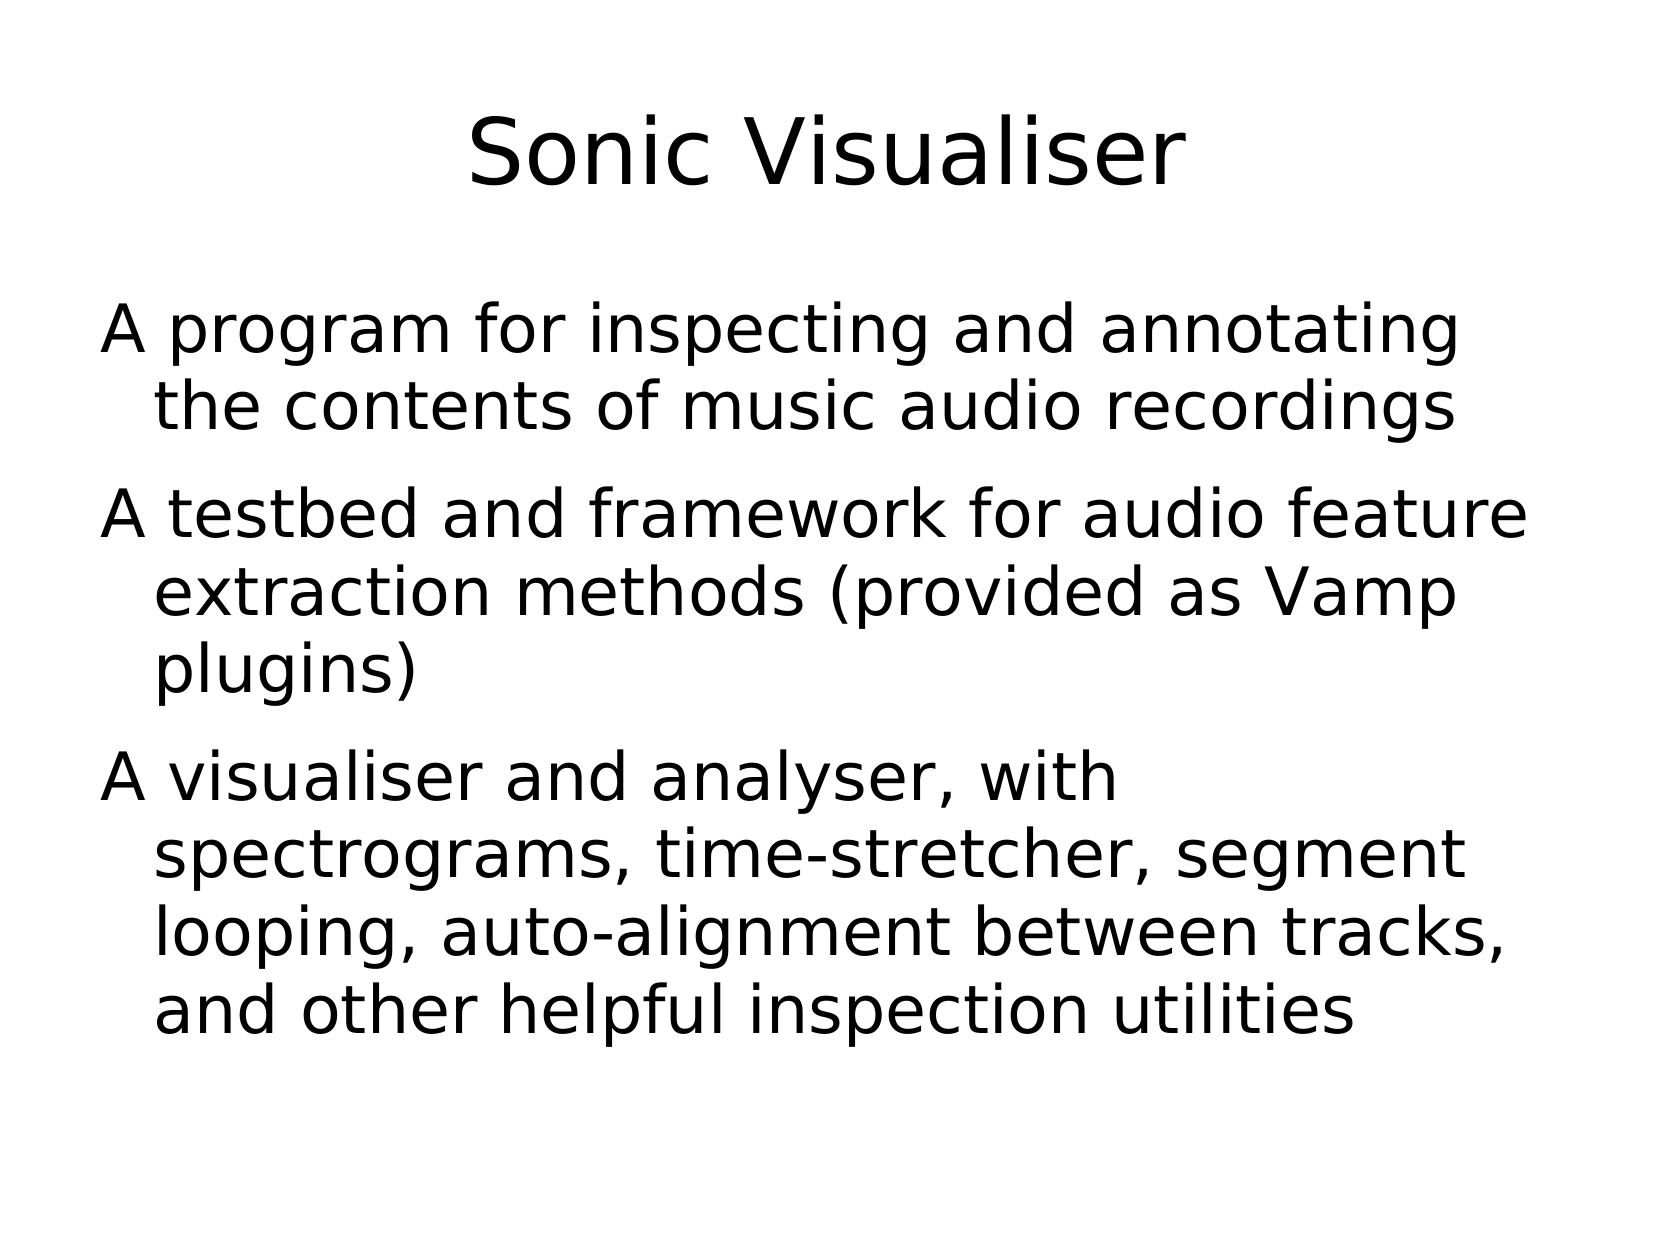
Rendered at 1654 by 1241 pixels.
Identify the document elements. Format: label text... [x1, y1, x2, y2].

list A program for inspecting and annotating the contents of music audio recordings A testbed and framework for audio feature extraction methods (provided as Vamp plugins) A visualiser and analyser, with spectrograms, time-stretcher, segment looping, auto-alignment between tracks, and other helpful inspection utilities [82, 290, 1571, 1094]
title Sonic Visualiser [82, 49, 1571, 257]
